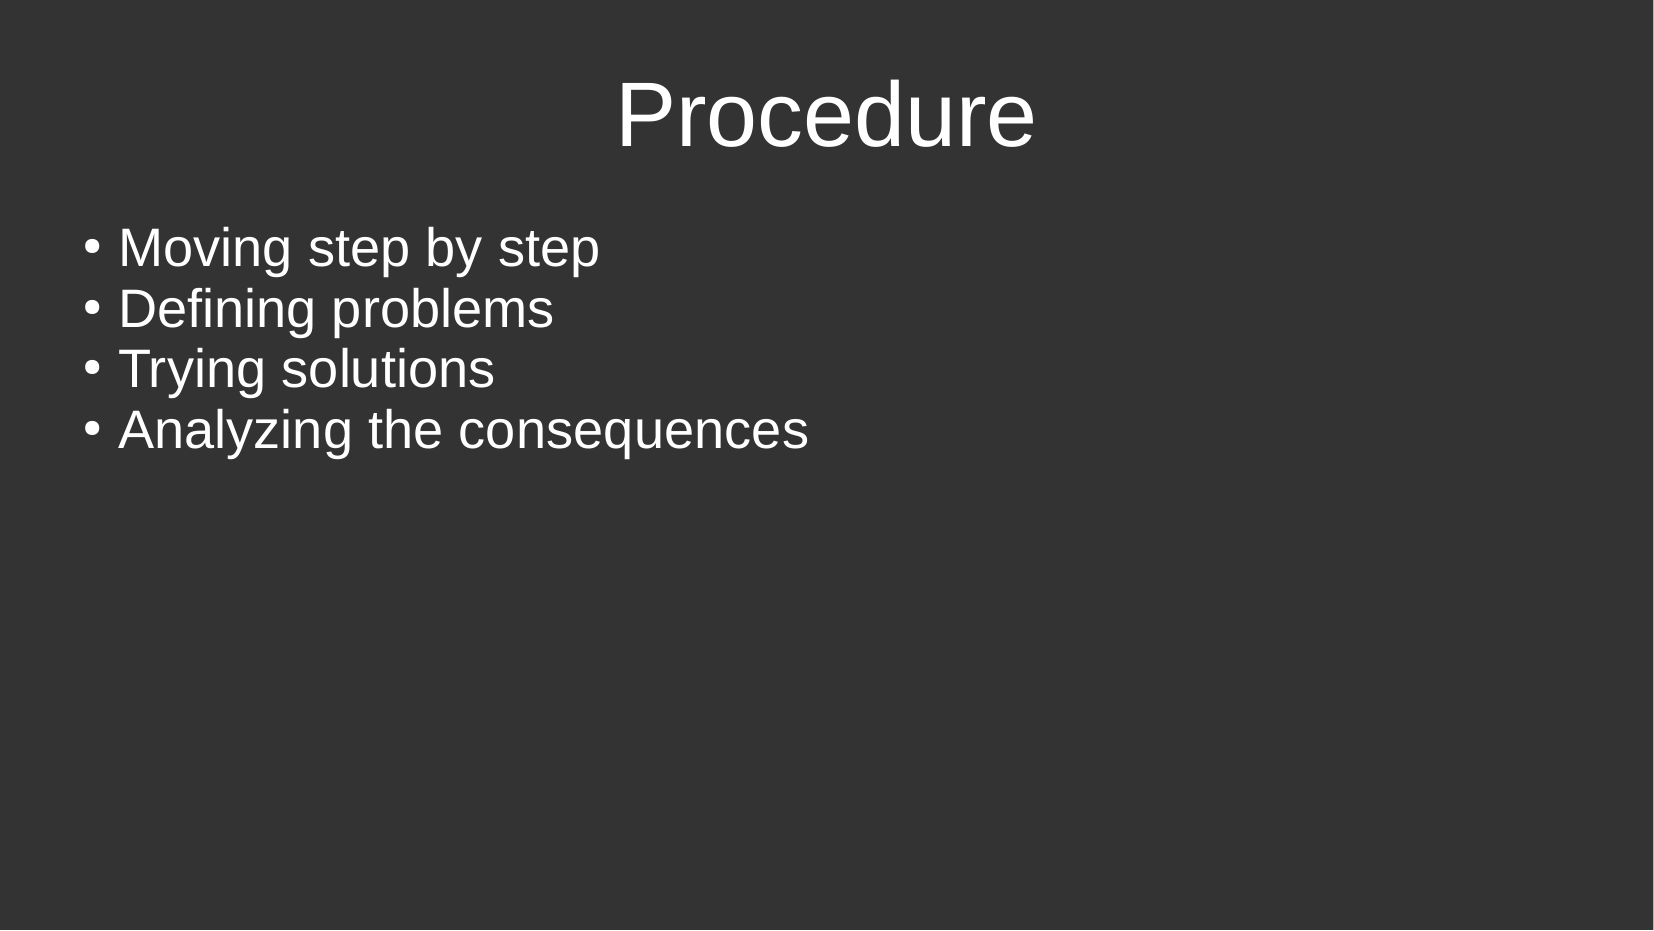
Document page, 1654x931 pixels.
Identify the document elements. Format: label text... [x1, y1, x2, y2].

subtitle Moving step by step Defining problems Trying solutions Analyzing the consequences [82, 217, 1571, 758]
title Procedure [82, 37, 1571, 193]
